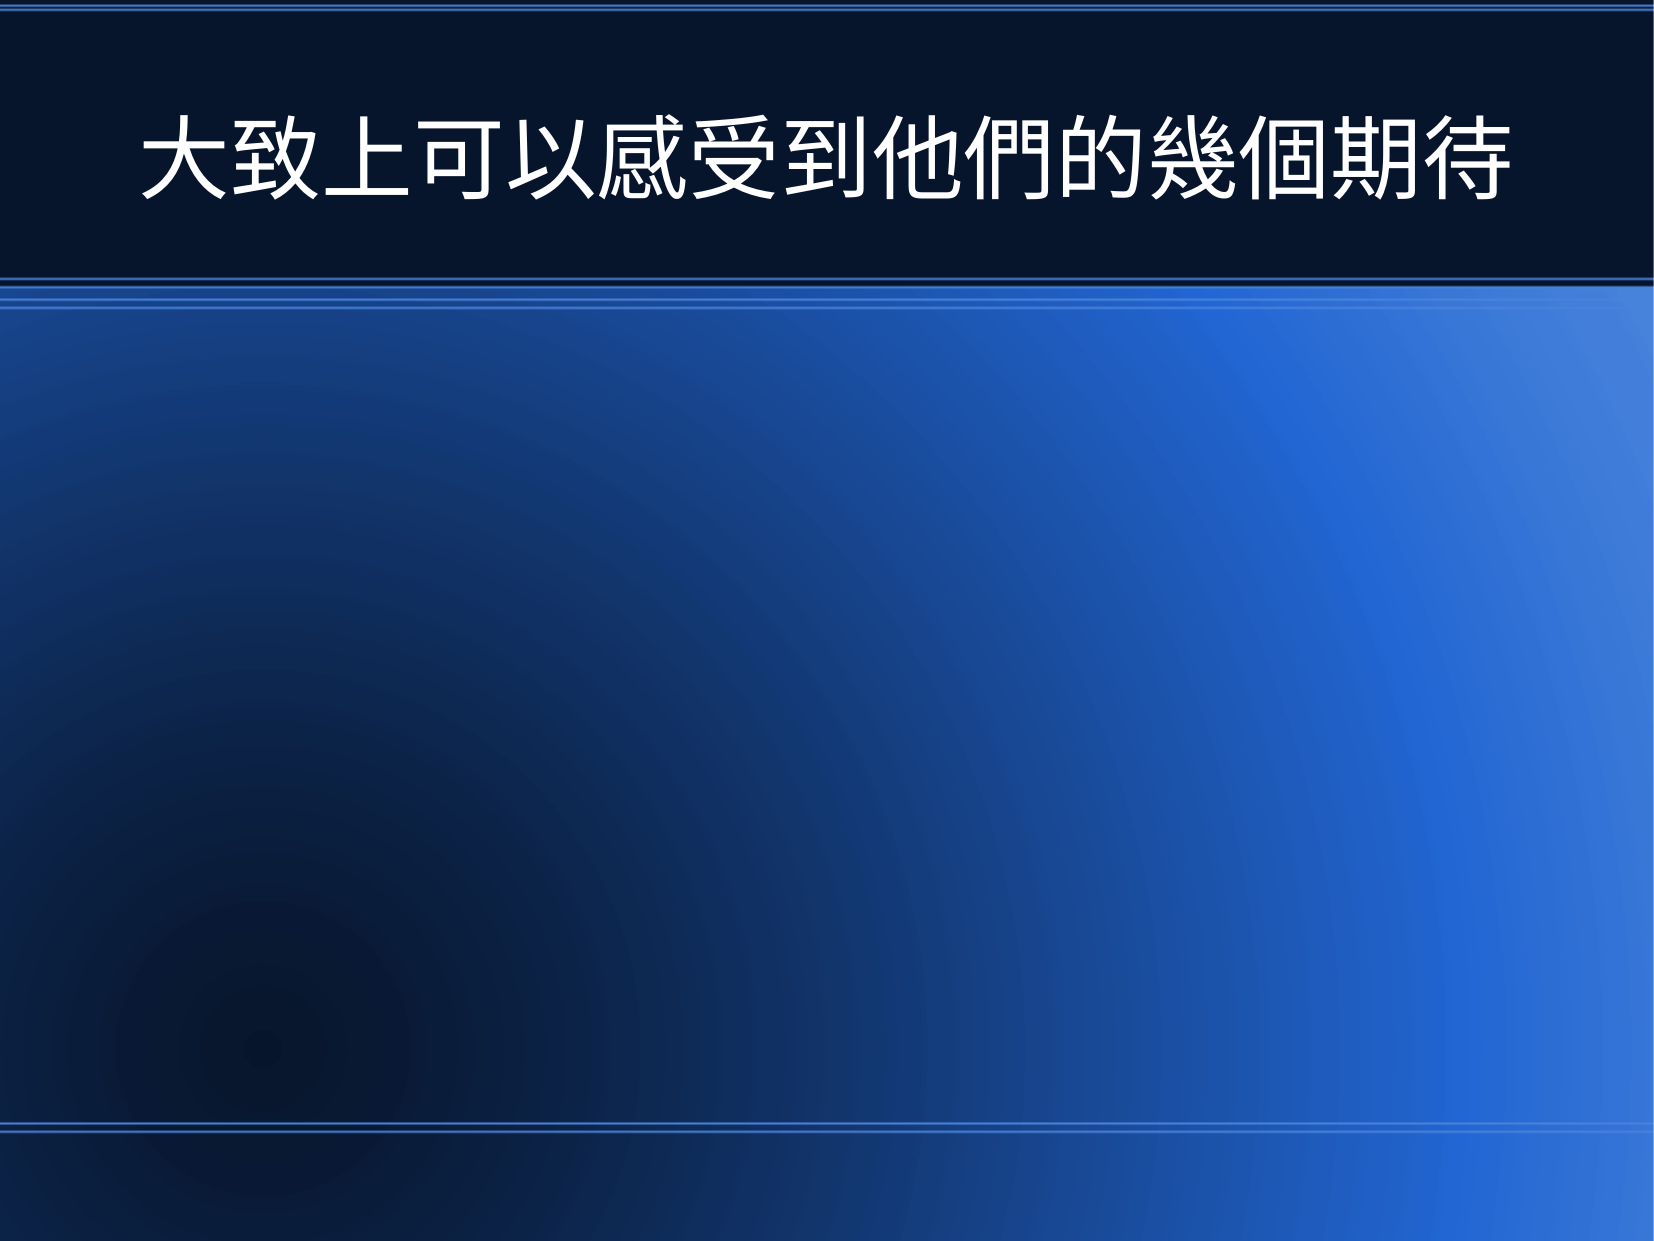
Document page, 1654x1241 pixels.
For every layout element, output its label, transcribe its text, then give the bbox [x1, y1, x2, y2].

picture [0, 0, 1654, 1241]
title 大致上可以感受到他們的幾個期待 [82, 49, 1571, 257]
